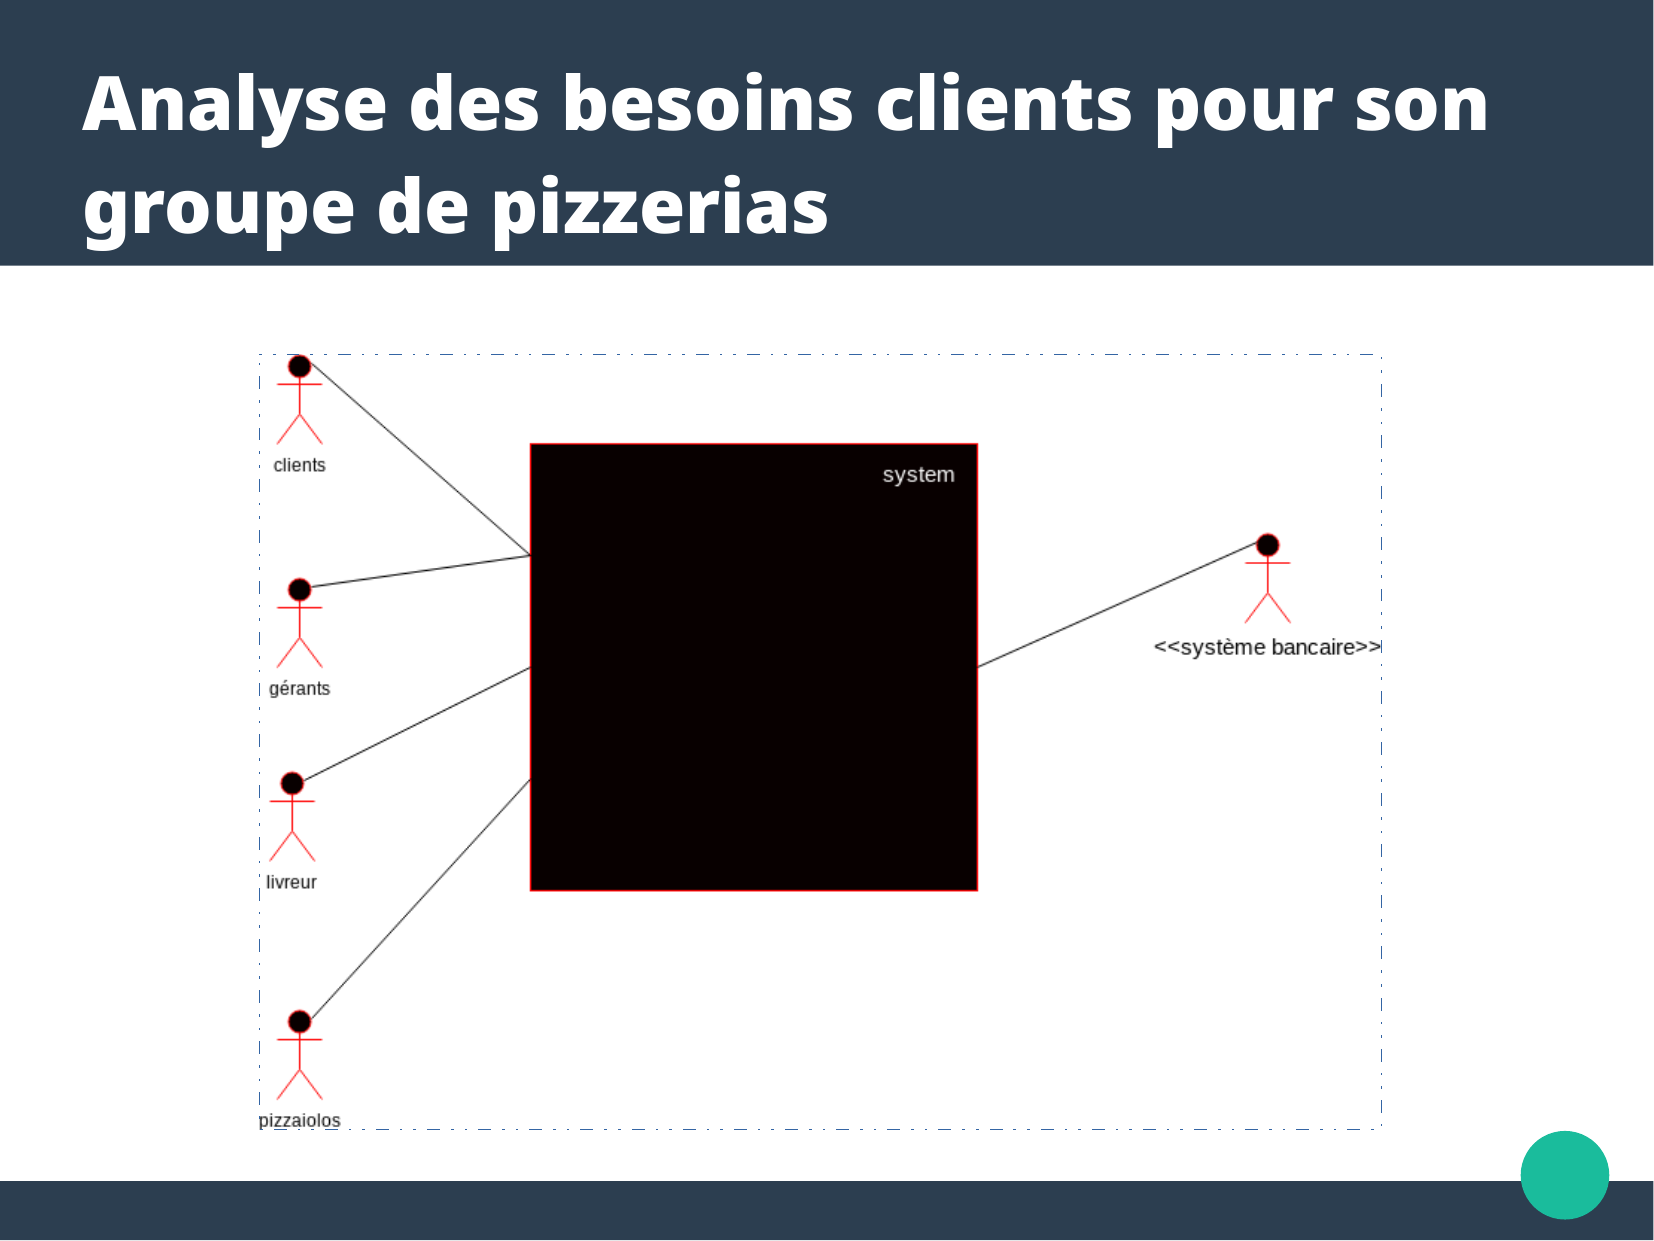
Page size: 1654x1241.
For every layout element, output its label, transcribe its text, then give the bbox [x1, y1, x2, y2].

title Analyse des besoins clients pour son groupe de pizzerias [82, 49, 1571, 257]
picture [259, 354, 1382, 1130]
